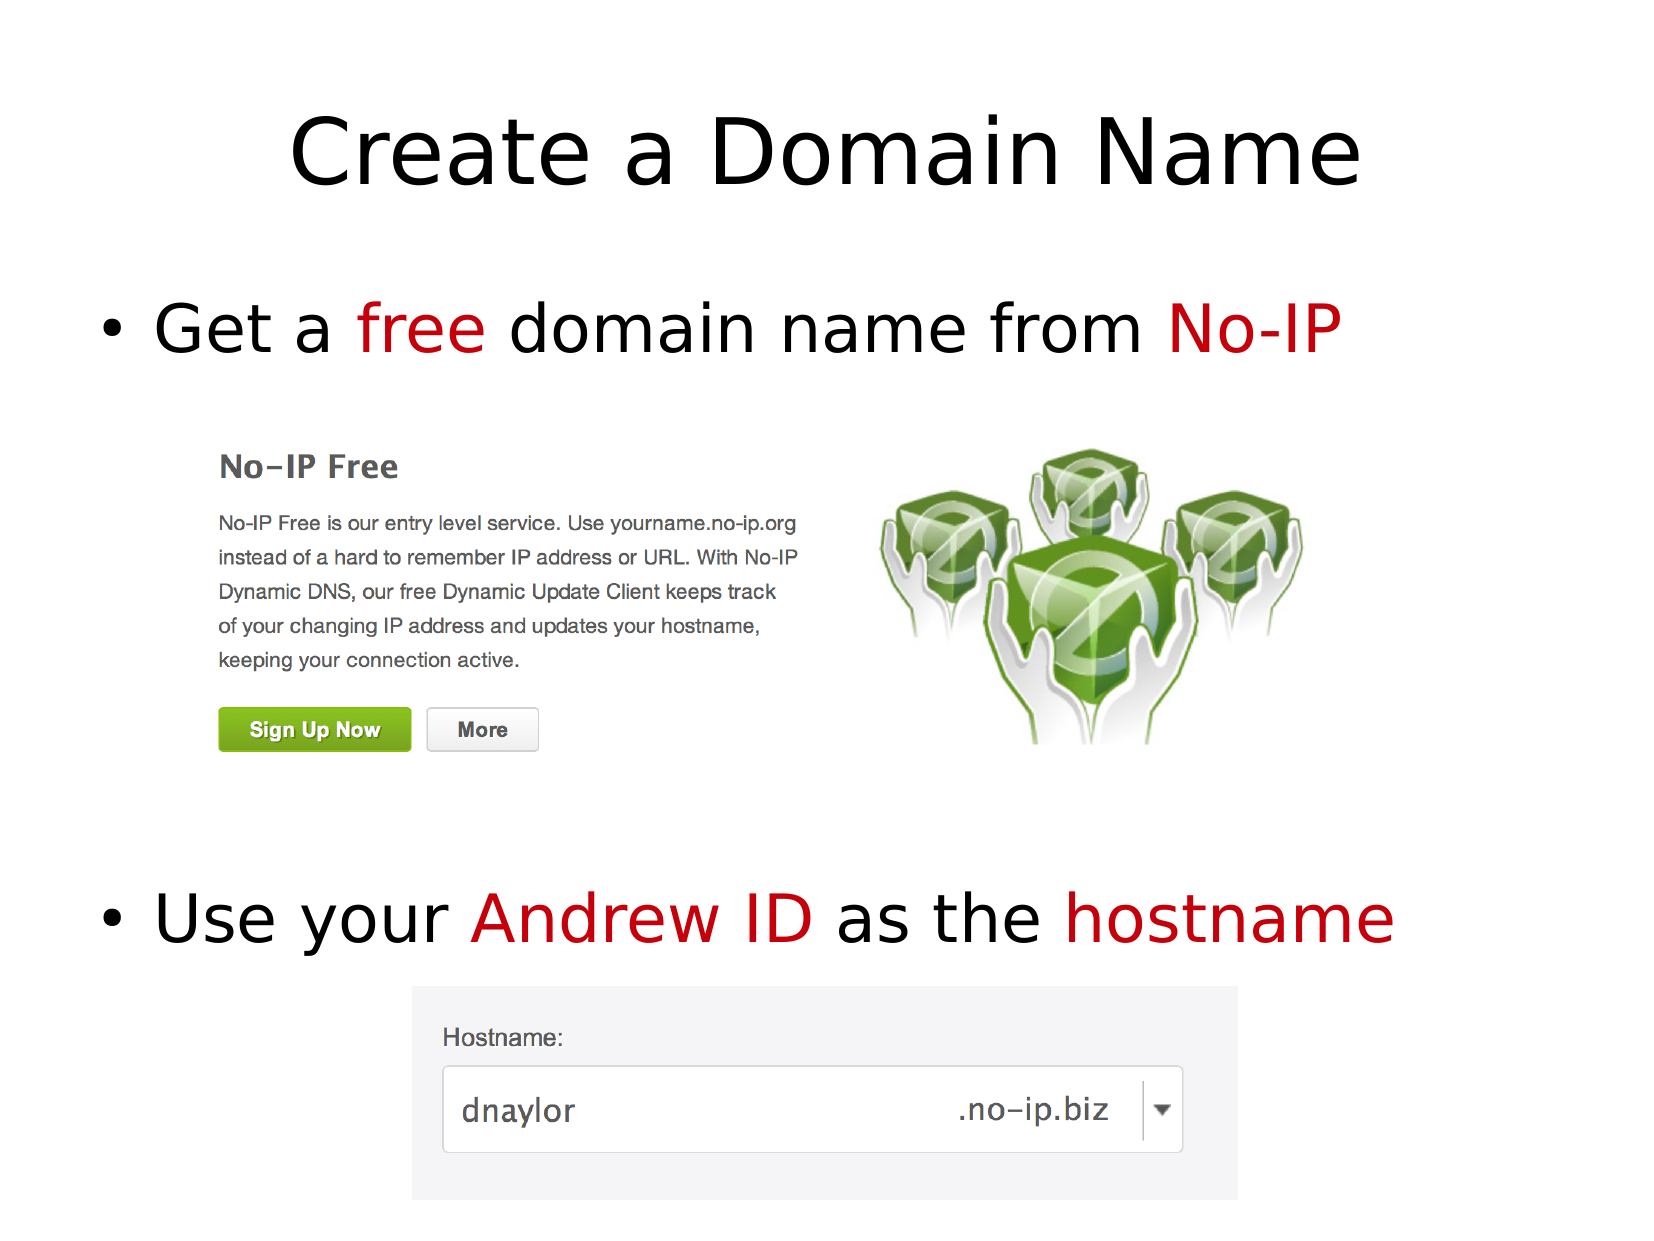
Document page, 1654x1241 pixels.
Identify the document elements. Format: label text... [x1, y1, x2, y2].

list Use your Andrew ID as the hostname [82, 880, 1571, 1004]
list Get a free domain name from No-IP [82, 290, 1571, 413]
picture [187, 408, 1418, 863]
picture [412, 986, 1238, 1201]
title Create a Domain Name [82, 56, 1571, 250]
